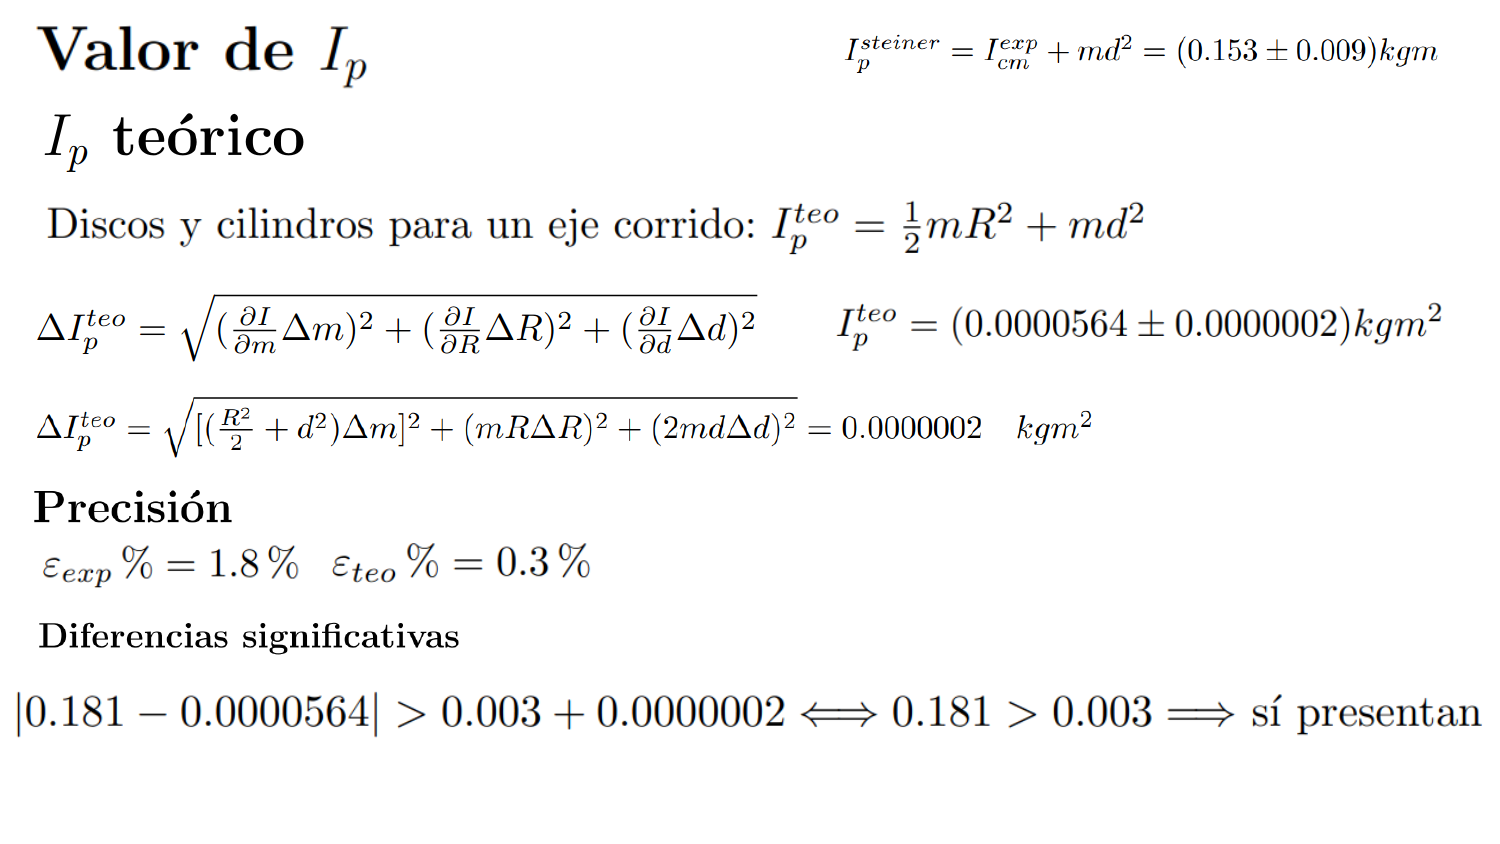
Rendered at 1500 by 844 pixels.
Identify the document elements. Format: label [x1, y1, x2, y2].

picture [30, 284, 768, 369]
picture [842, 31, 1441, 76]
picture [30, 385, 1097, 461]
picture [13, 0, 399, 176]
picture [827, 296, 1456, 357]
picture [24, 612, 463, 657]
picture [12, 680, 1488, 750]
picture [323, 533, 598, 599]
picture [24, 477, 305, 595]
picture [39, 190, 1159, 260]
